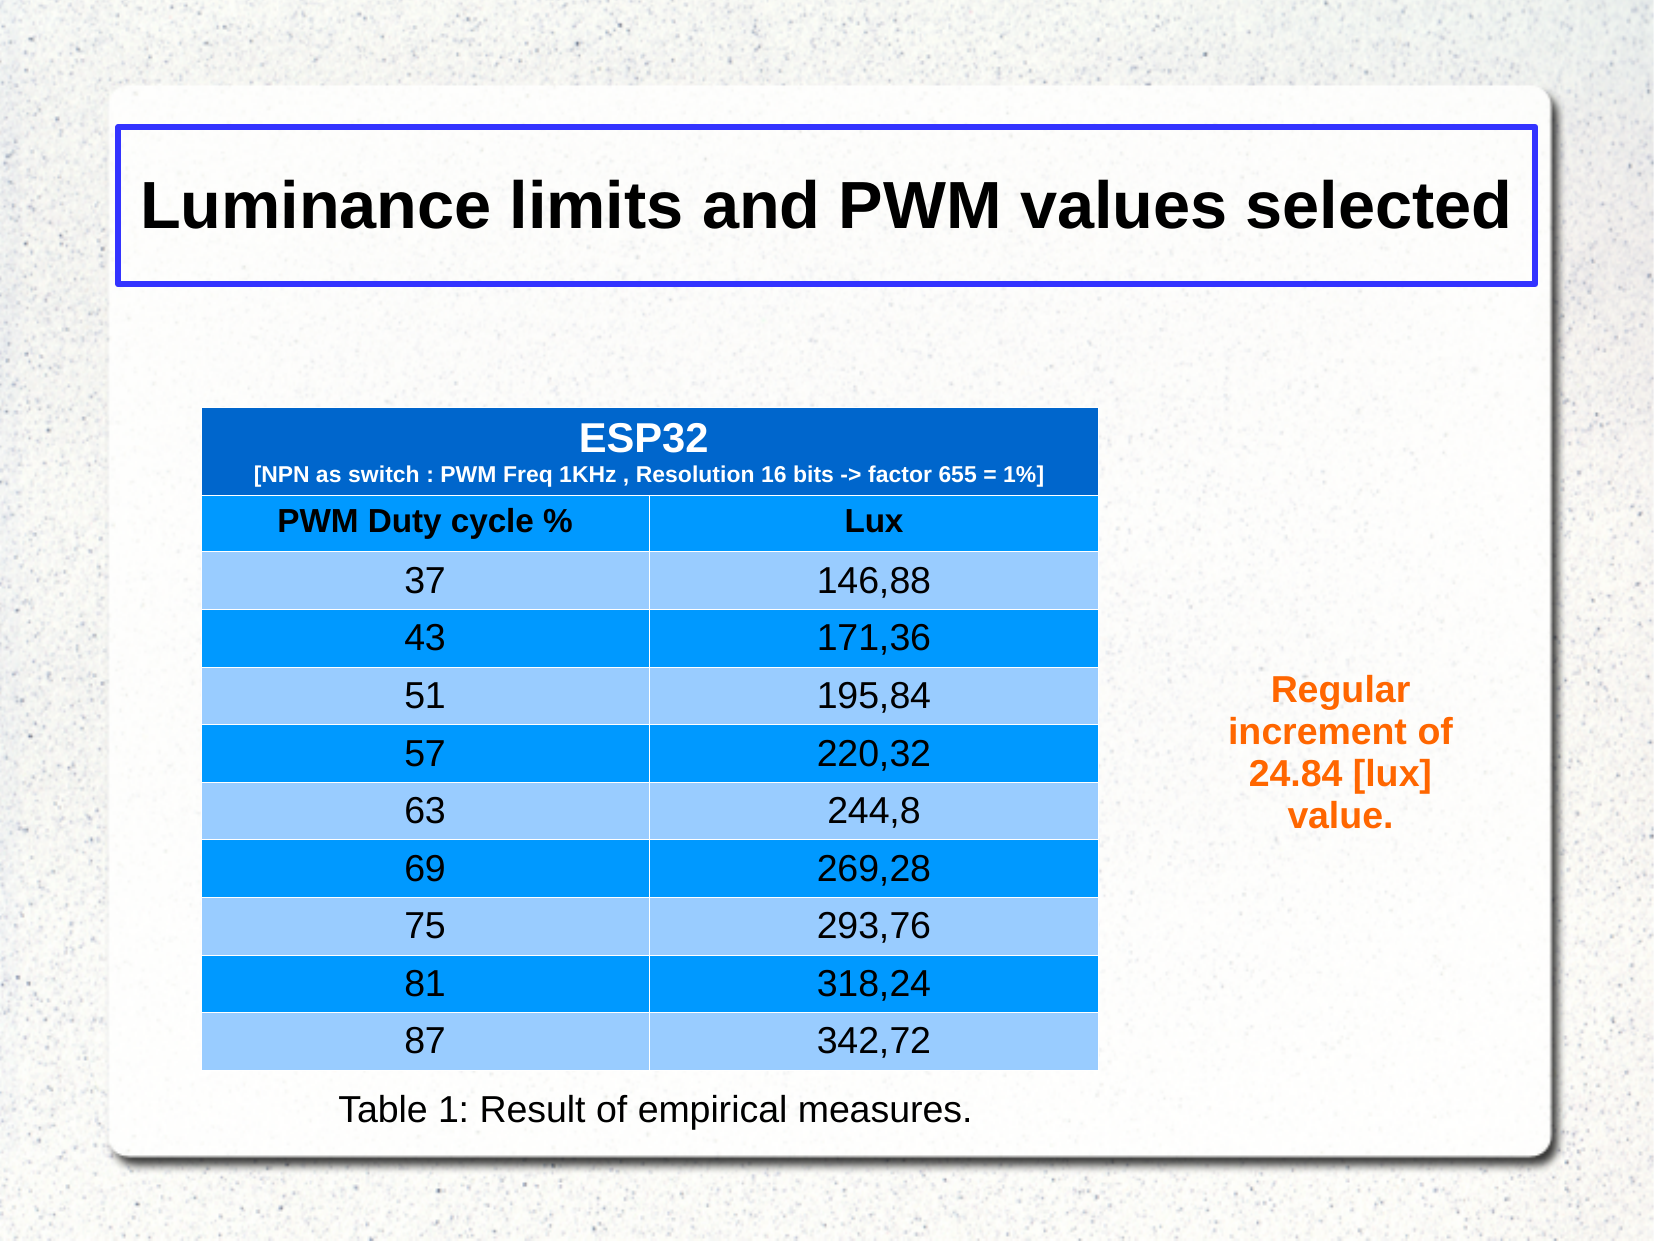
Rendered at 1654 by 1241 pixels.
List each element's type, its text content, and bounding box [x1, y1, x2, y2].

table_cell 195,84 [650, 668, 1098, 724]
table_cell 269,28 [650, 840, 1098, 897]
picture [0, 0, 1654, 1241]
table_cell 146,88 [650, 552, 1098, 609]
table_cell 75 [202, 898, 649, 955]
table_cell 342,72 [650, 1013, 1098, 1070]
text_box Table 1: Result of empirical measures. [200, 1080, 1111, 1138]
table_cell PWM Duty cycle % [202, 496, 649, 551]
table_cell 51 [202, 668, 649, 724]
table_header ESP32 [NPN as switch : PWM Freq 1KHz , Resolution 16 bits -> factor 655 = 1%] [202, 408, 1098, 495]
table_cell Lux [650, 496, 1098, 551]
table_cell 87 [202, 1013, 649, 1070]
table_cell 43 [202, 610, 649, 667]
title Luminance limits and PWM values selected [118, 126, 1536, 285]
text_box Regular increment of 24.84 [lux] value. [1181, 661, 1501, 850]
table_cell 57 [202, 725, 649, 782]
table_cell 318,24 [650, 956, 1098, 1012]
table_cell 244,8 [650, 783, 1098, 839]
table_cell 69 [202, 840, 649, 897]
table_cell 220,32 [650, 725, 1098, 782]
table_cell 37 [202, 552, 649, 609]
table_cell 171,36 [650, 610, 1098, 667]
table_cell 293,76 [650, 898, 1098, 955]
table_cell 81 [202, 956, 649, 1012]
table_cell 63 [202, 783, 649, 839]
